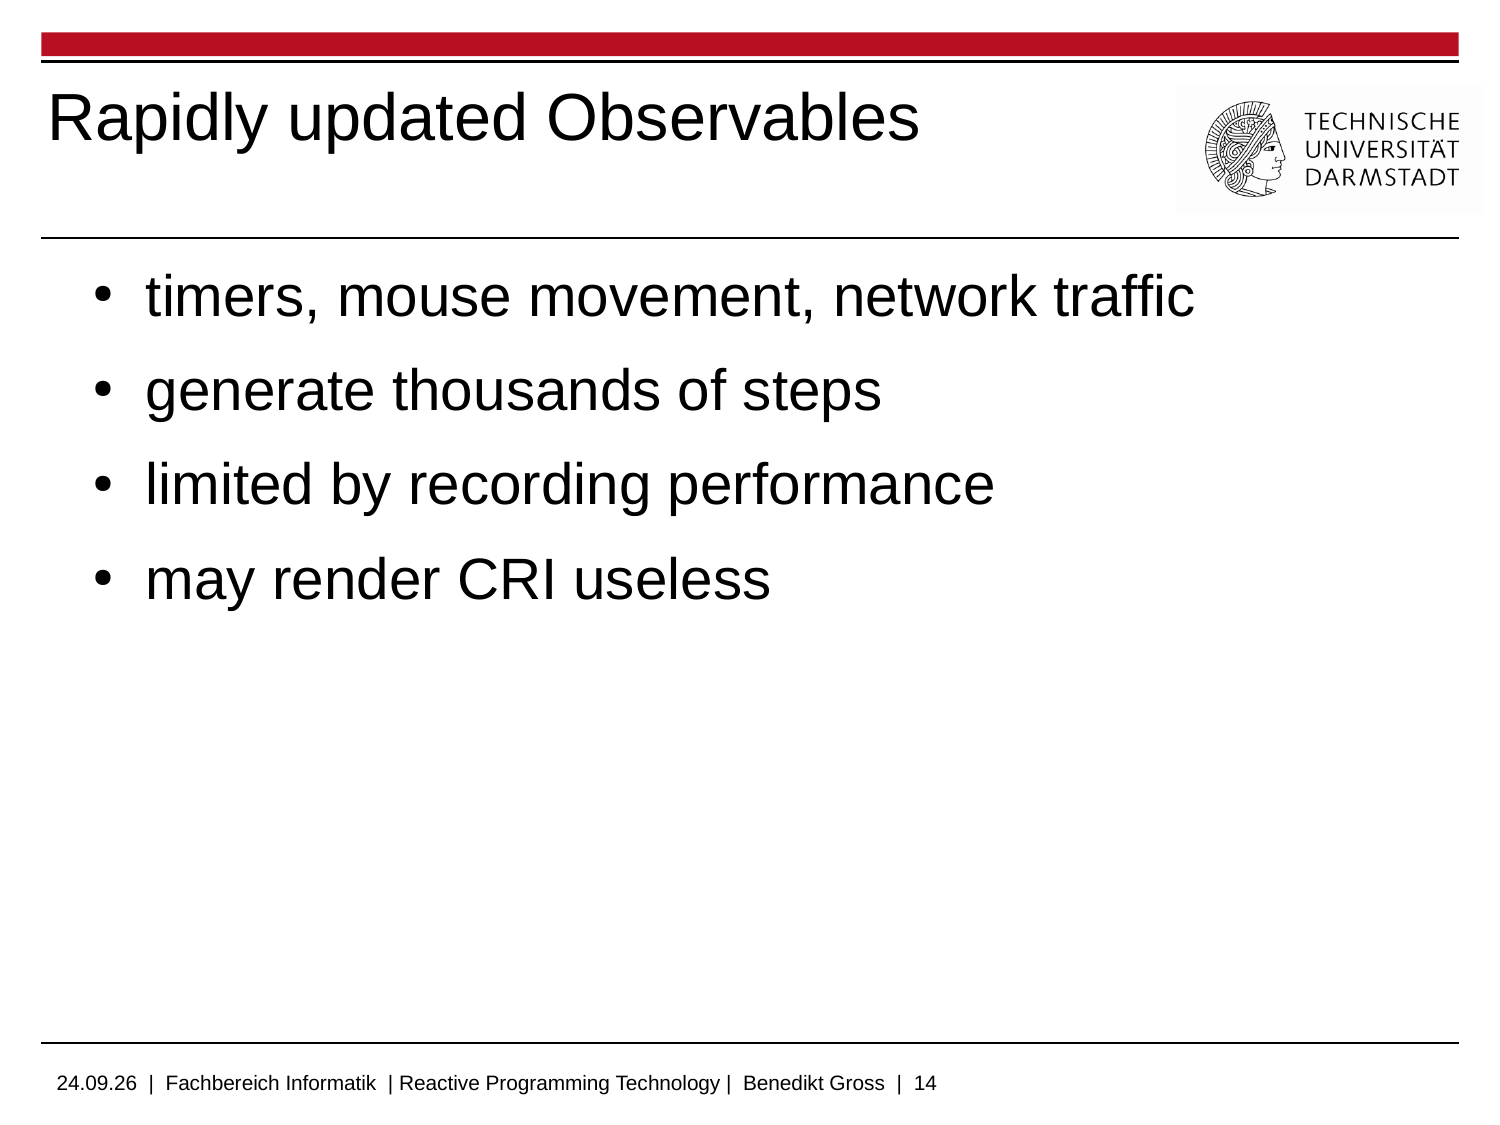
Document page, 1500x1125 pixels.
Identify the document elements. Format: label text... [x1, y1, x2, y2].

title Rapidly updated Observables [47, 69, 1137, 220]
list timers, mouse movement, network traffic generate thousands of steps limited by recording performance may render CRI useless [75, 263, 1425, 916]
